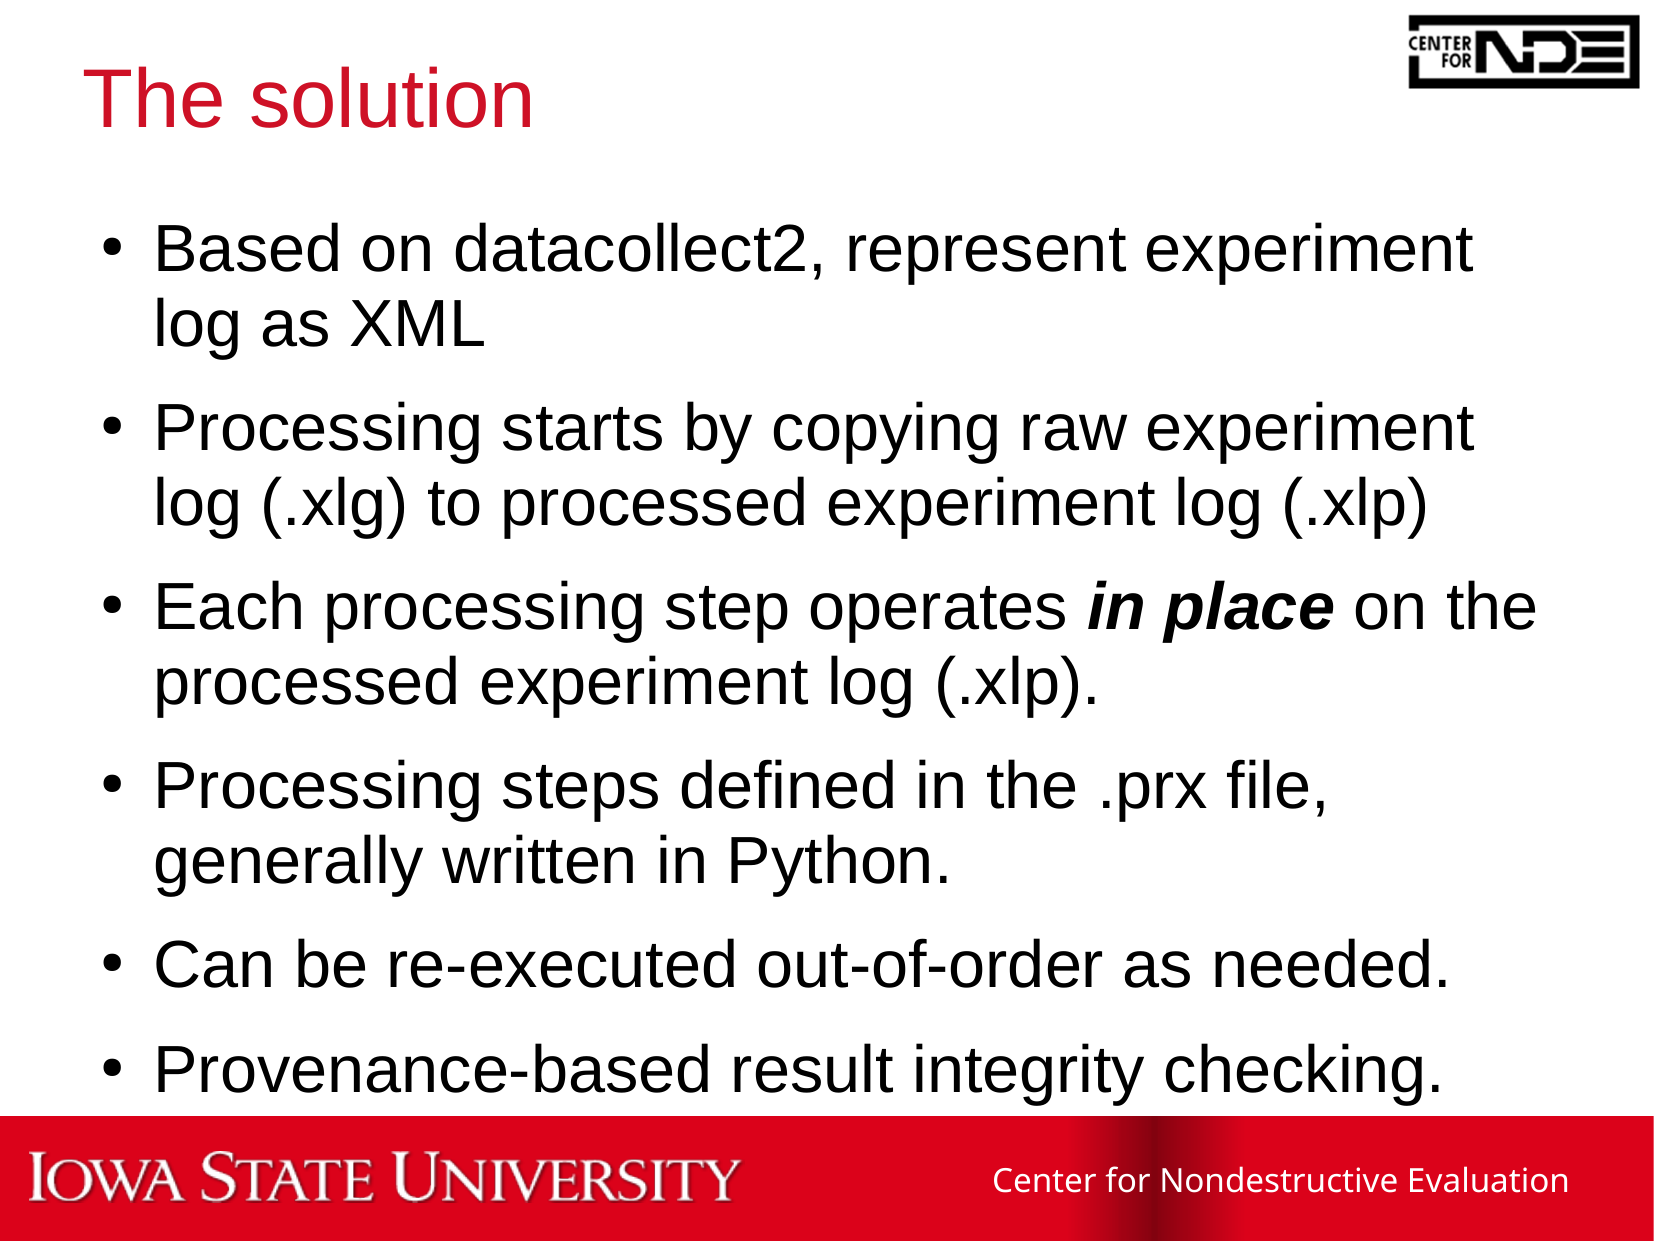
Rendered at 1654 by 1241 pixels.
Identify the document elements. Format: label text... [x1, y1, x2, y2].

picture [1406, 12, 1642, 91]
list Based on datacollect2, represent experiment log as XML Processing starts by copying raw experiment log (.xlg) to processed experiment log (.xlp) Each processing step operates in place on the processed experiment log (.xlp). Processing steps defined in the .prx file, generally written in Python. Can be re-executed out-of-order as needed. Provenance-based result integrity checking. [82, 211, 1546, 1111]
title The solution [82, 31, 1407, 167]
picture [0, 1116, 1654, 1241]
